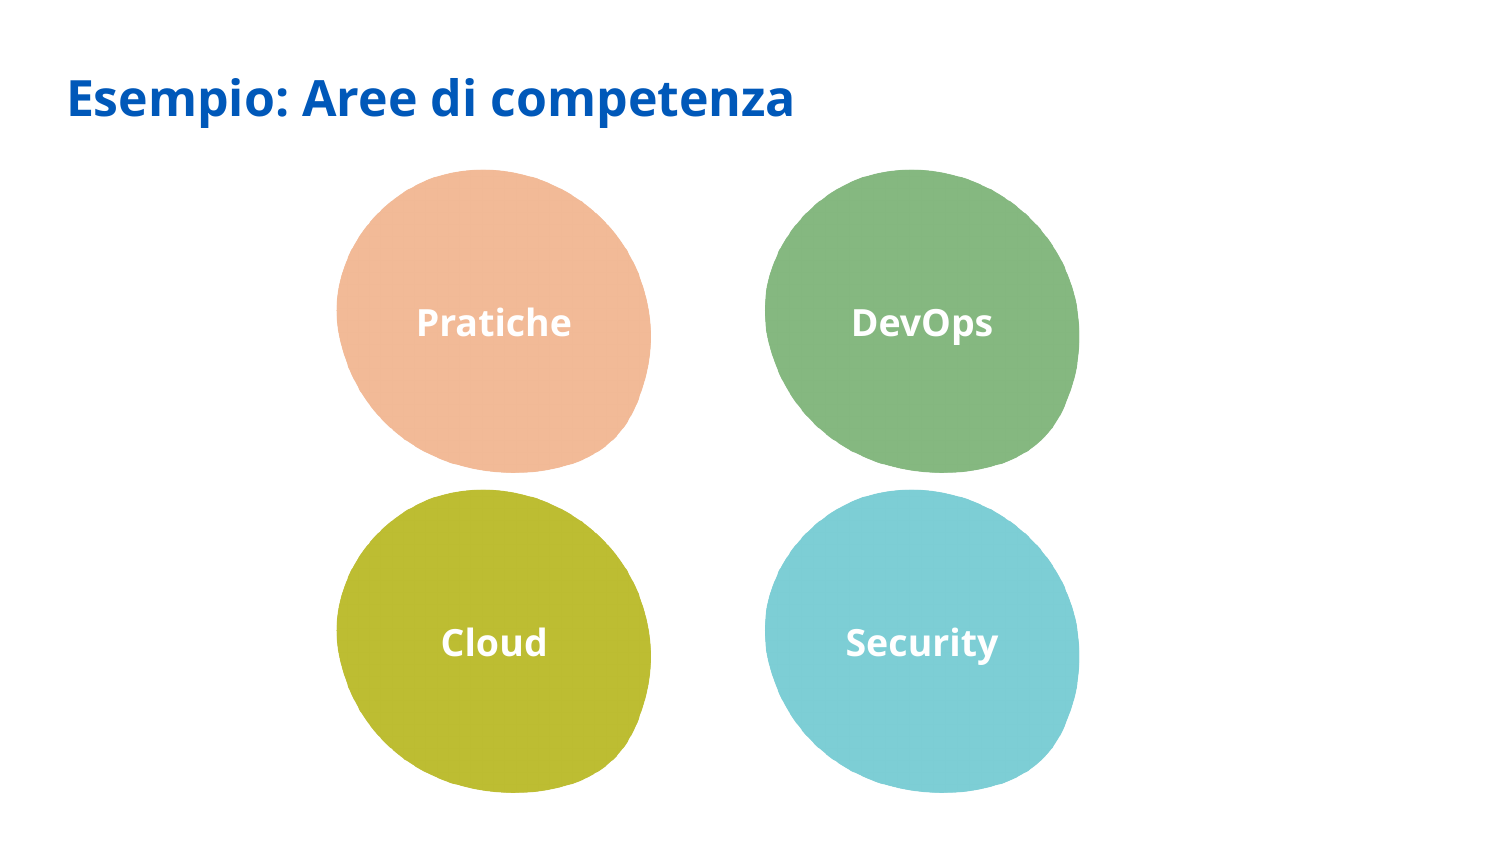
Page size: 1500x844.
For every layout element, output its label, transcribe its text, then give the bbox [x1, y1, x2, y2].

text_box DevOps [803, 237, 1041, 405]
text_box Cloud [375, 557, 613, 726]
picture [730, 129, 1114, 833]
picture [302, 129, 685, 833]
title Esempio: Aree di competenza [51, 51, 1449, 146]
text_box Security [803, 557, 1041, 726]
text_box Pratiche [375, 237, 613, 405]
